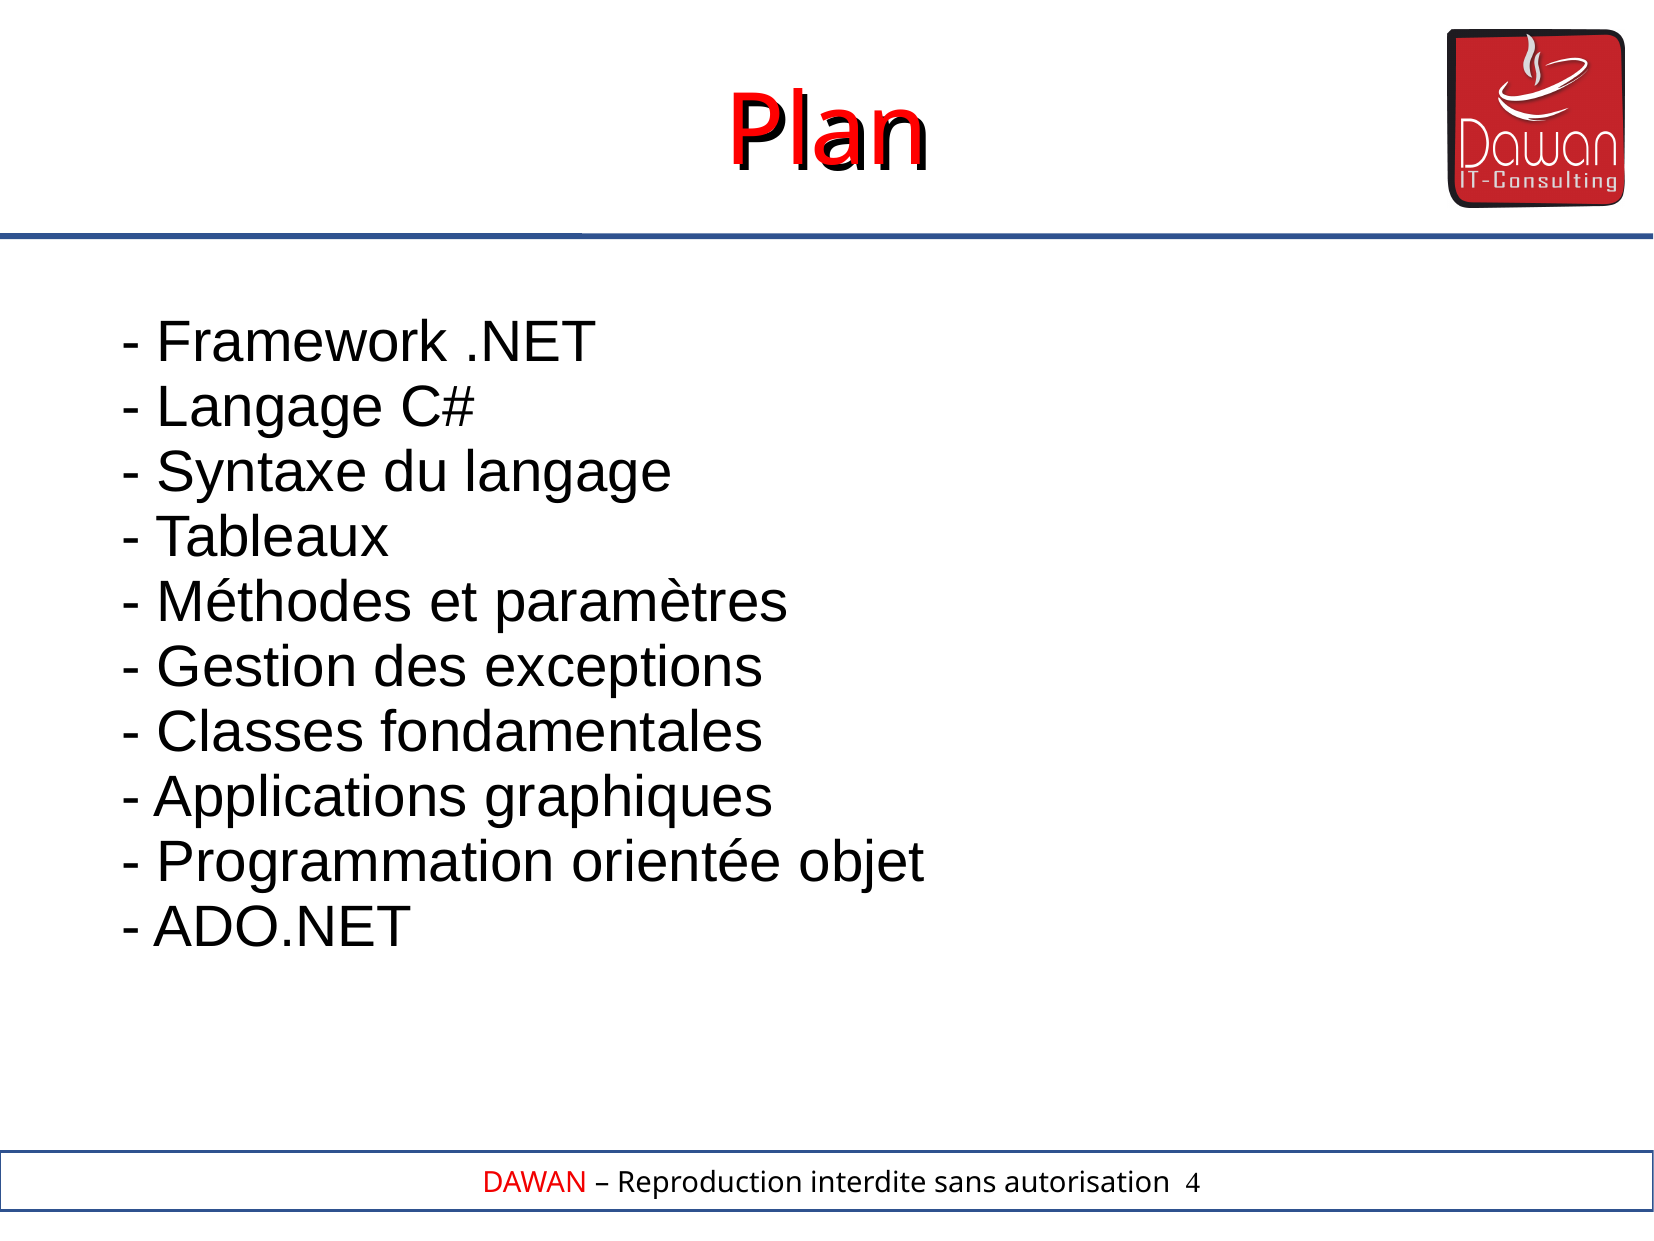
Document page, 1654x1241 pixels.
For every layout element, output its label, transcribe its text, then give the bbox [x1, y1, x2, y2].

text_box [1185, 1163, 1565, 1228]
text_box - Framework .NET - Langage C# - Syntaxe du langage - Tableaux - Méthodes et paramètres - Gestion des exceptions - Classes fondamentales - Applications graphiques - Programmation orientée objet - ADO.NET [106, 301, 1554, 967]
text_box Plan [88, 50, 1565, 182]
